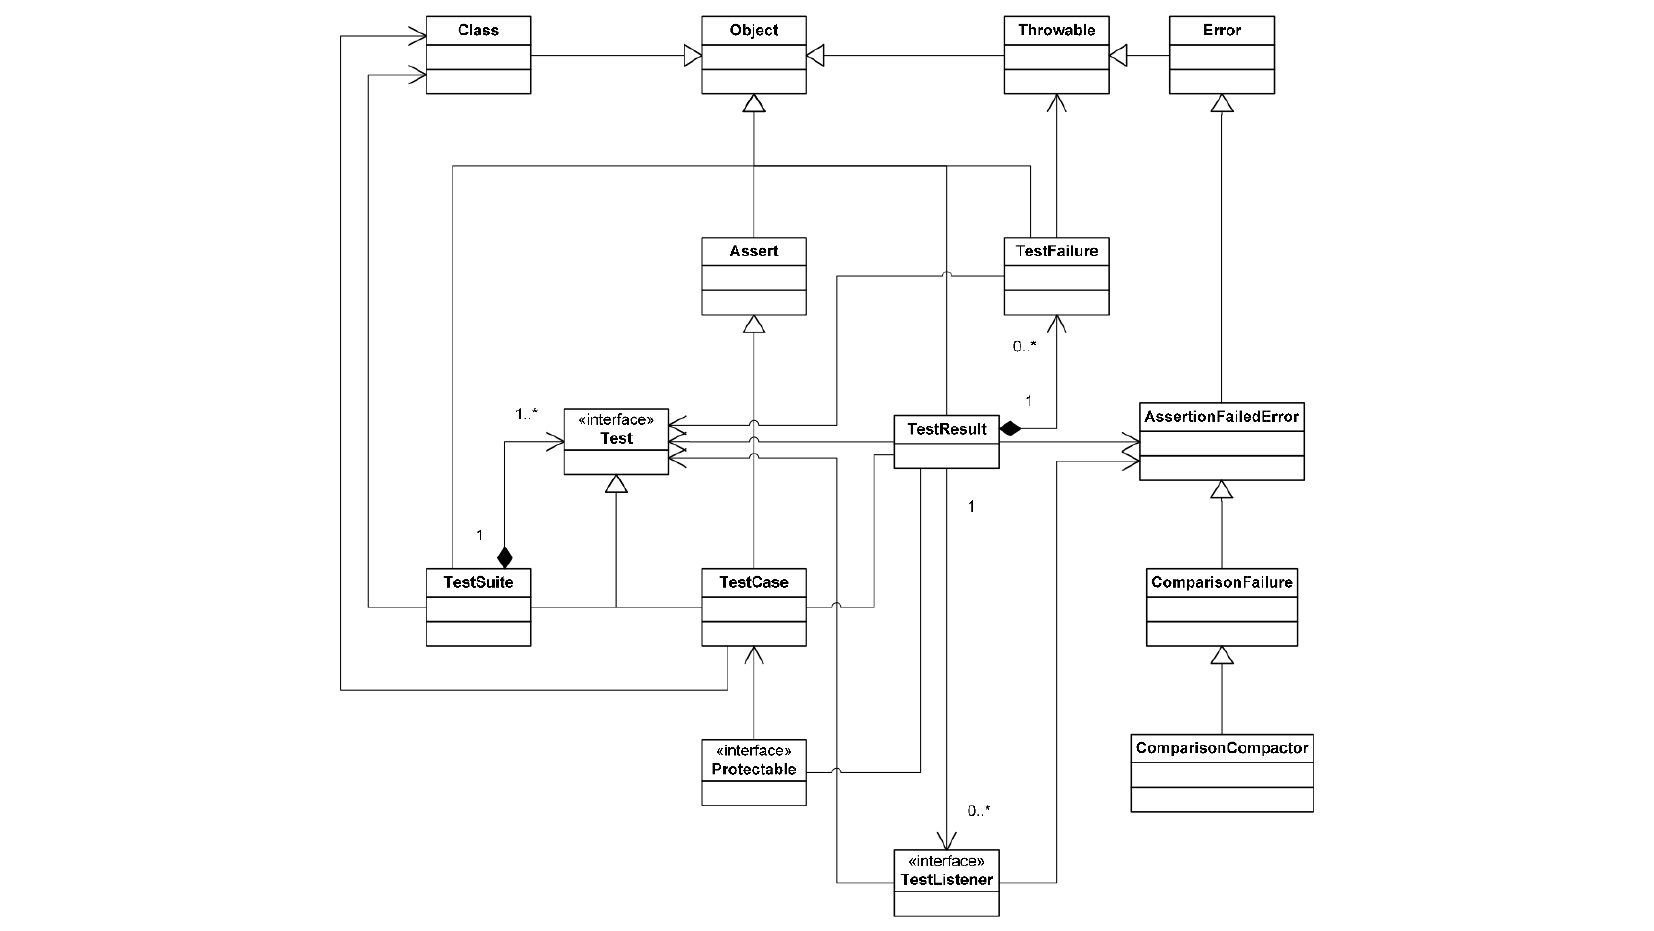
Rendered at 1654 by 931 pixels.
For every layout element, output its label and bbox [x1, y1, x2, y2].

picture [340, 15, 1314, 917]
